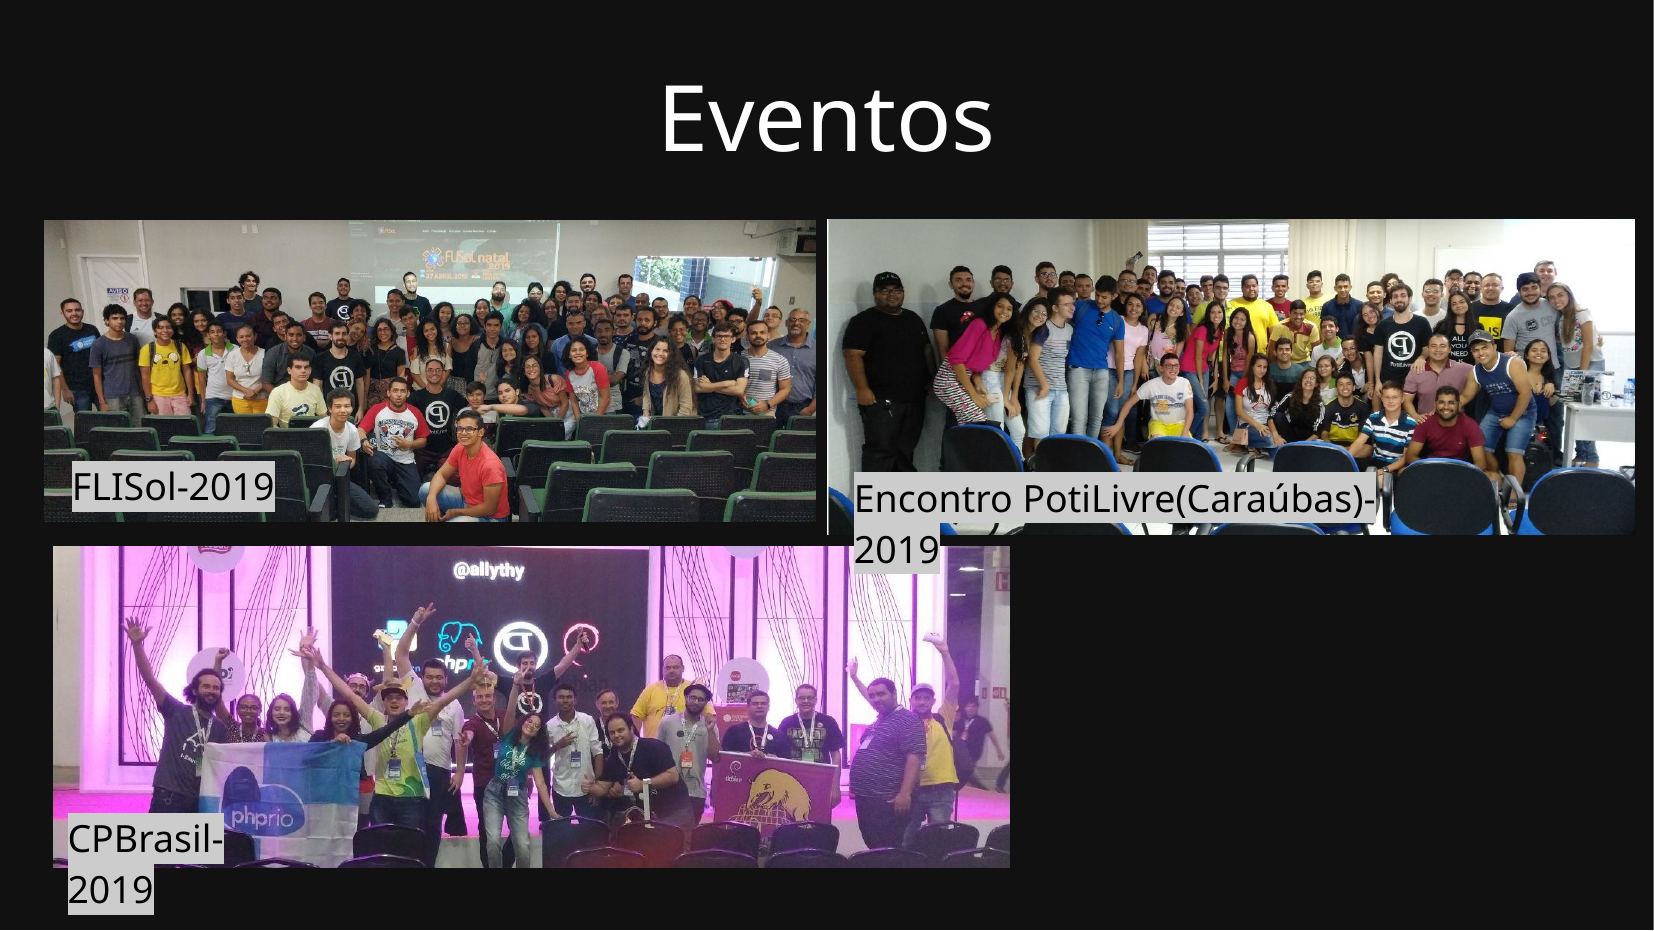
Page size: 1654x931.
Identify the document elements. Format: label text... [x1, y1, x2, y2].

text_box Encontro PotiLivre(Caraúbas)-2019 [839, 464, 1414, 544]
picture [53, 546, 1010, 868]
text_box CPBrasil-2019 [52, 805, 289, 868]
picture [44, 220, 816, 522]
picture [827, 219, 1635, 535]
text_box Eventos [82, 37, 1571, 193]
text_box FLISol-2019 [57, 453, 261, 517]
